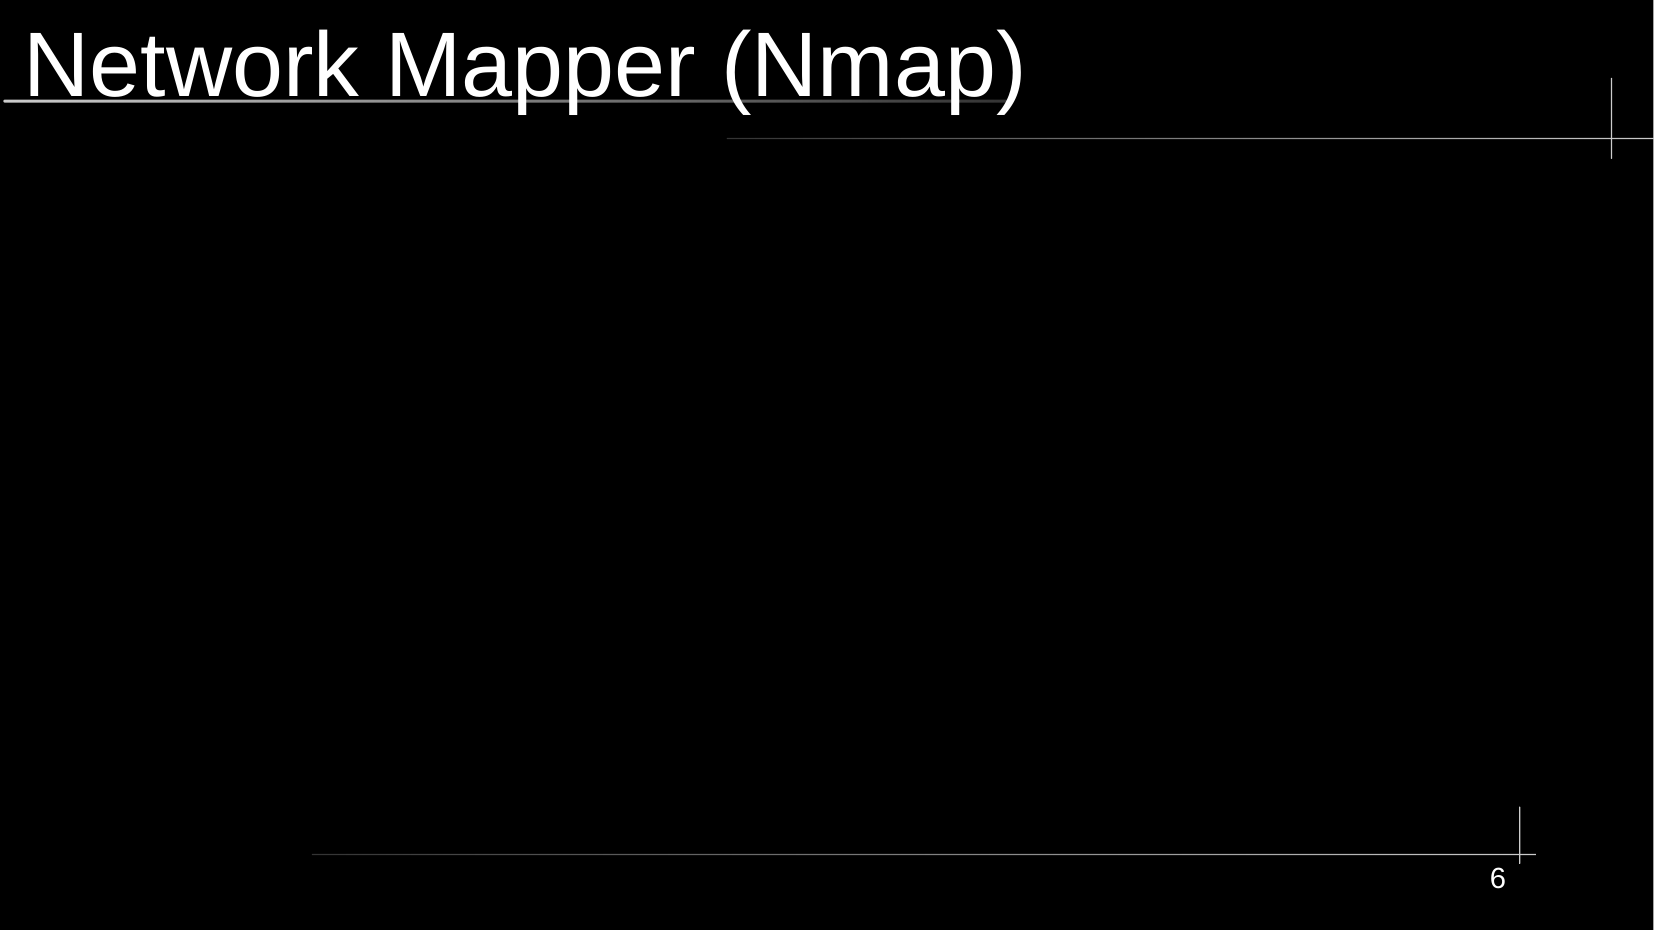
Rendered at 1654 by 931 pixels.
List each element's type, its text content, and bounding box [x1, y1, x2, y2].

title Network Mapper (Nmap) [23, 11, 1589, 119]
